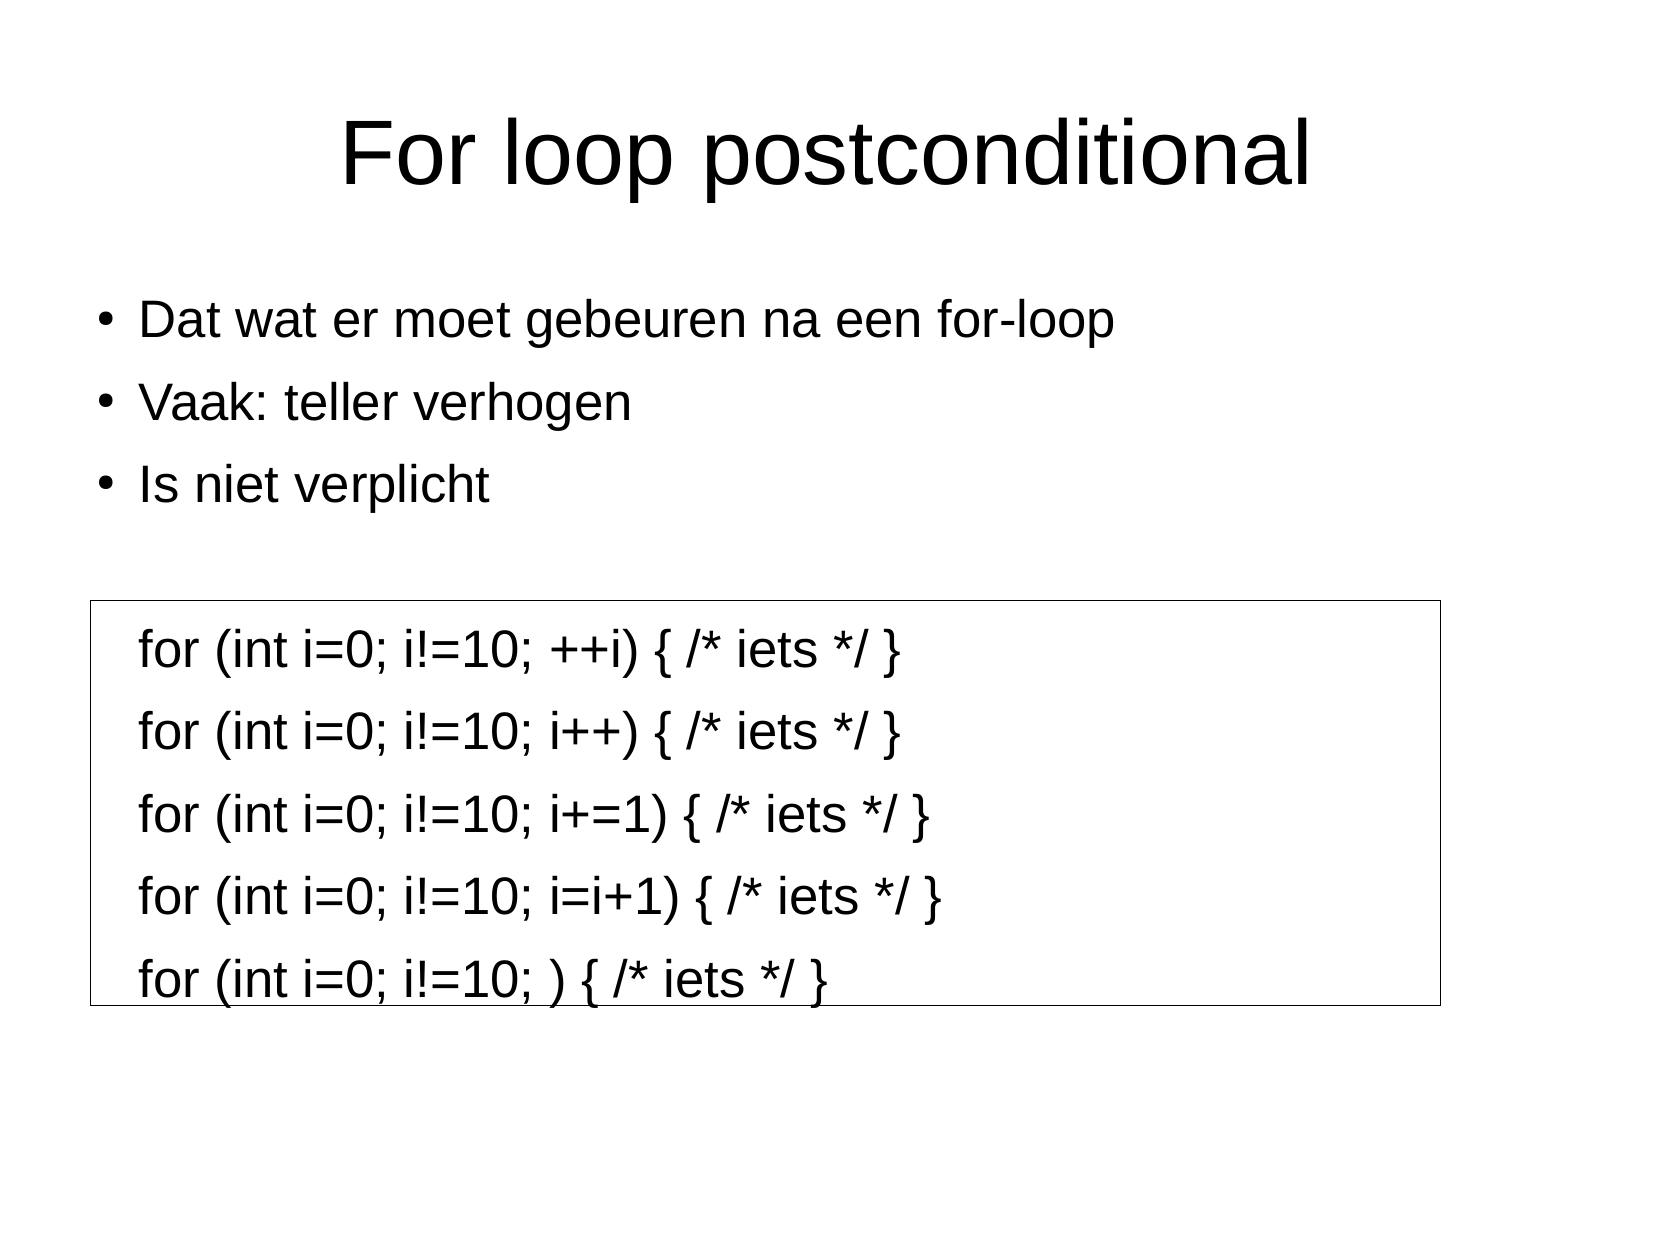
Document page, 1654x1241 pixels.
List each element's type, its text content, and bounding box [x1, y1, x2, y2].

list Dat wat er moet gebeuren na een for-loop Vaak: teller verhogen Is niet verplicht for (int i=0; i!=10; ++i) { /* iets */ } for (int i=0; i!=10; i++) { /* iets */ } for (int i=0; i!=10; i+=1) { /* iets */ } for (int i=0; i!=10; i=i+1) { /* iets */ } for (int i=0; i!=10; ) { /* iets */ } [82, 290, 1571, 1010]
title For loop postconditional [82, 49, 1571, 257]
